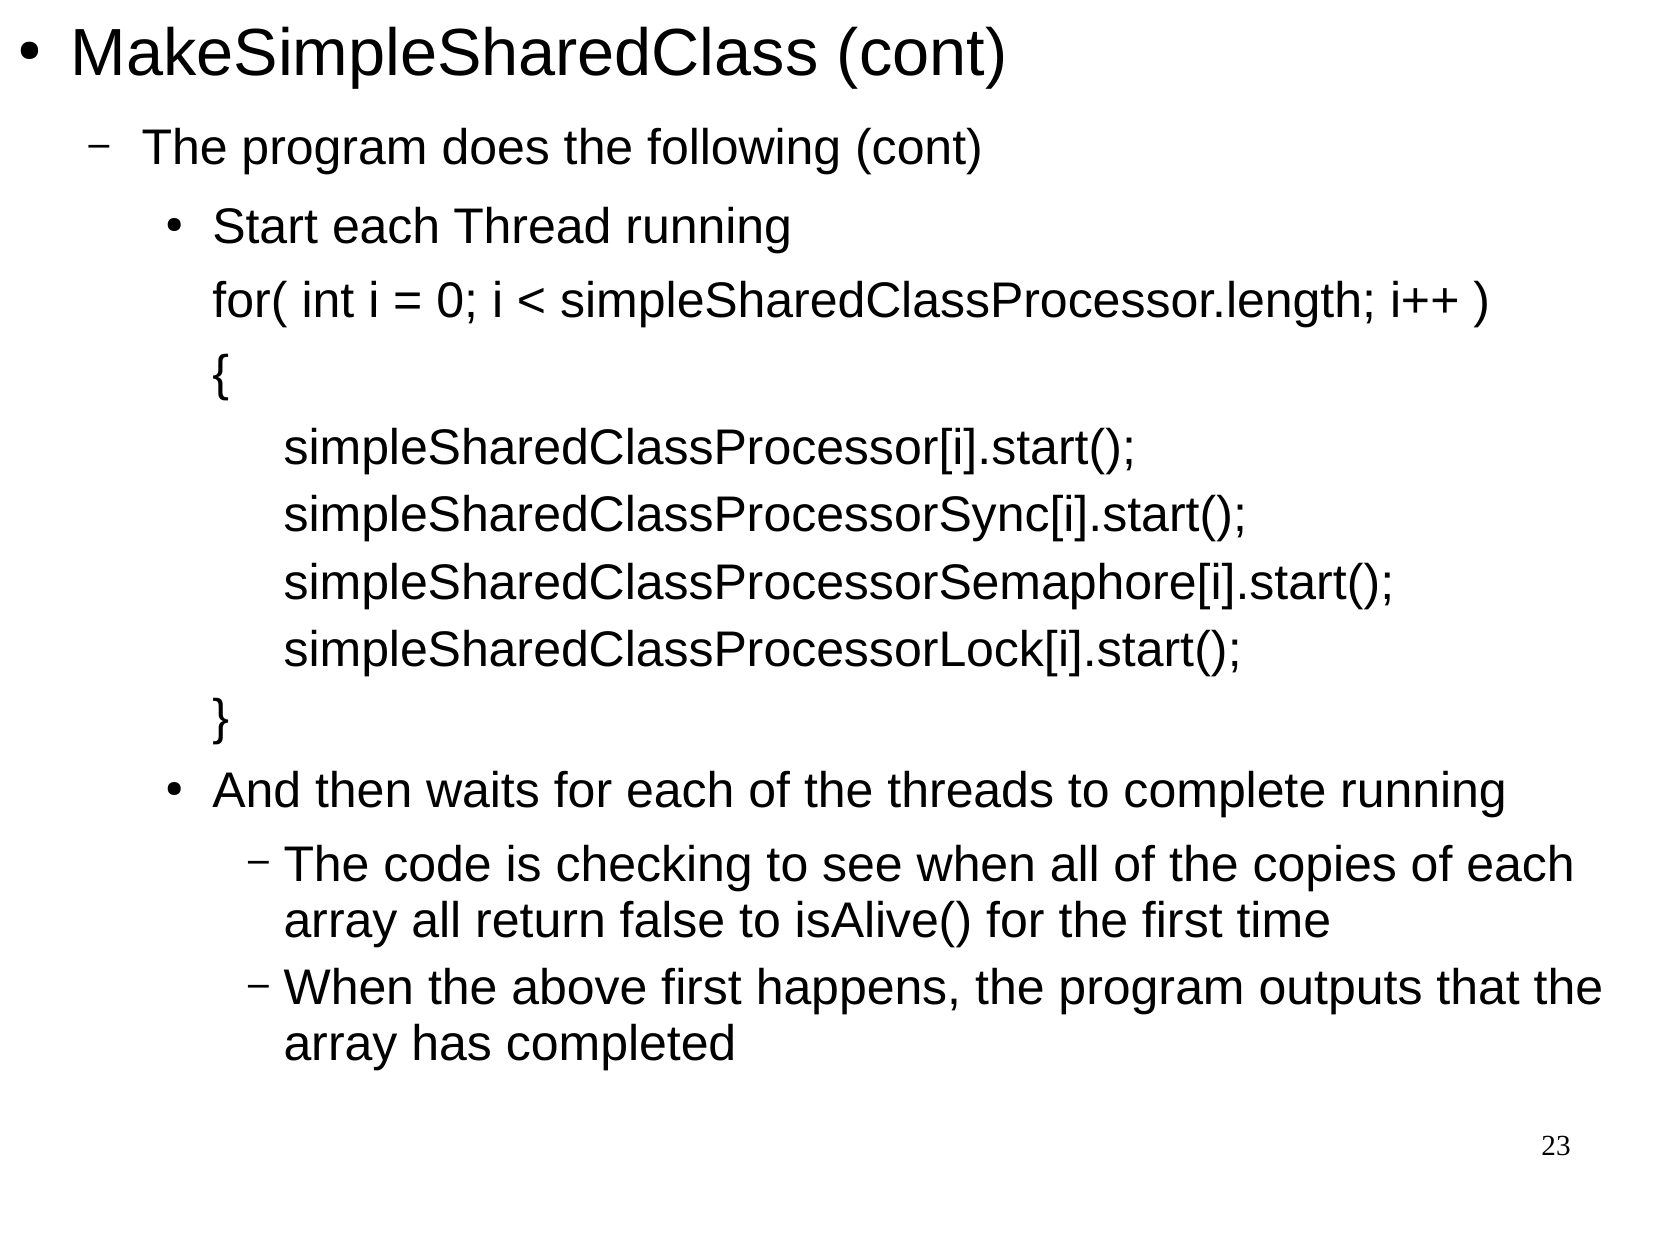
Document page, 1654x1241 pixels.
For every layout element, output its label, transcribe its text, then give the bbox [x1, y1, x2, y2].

list MakeSimpleSharedClass (cont) The program does the following (cont) Start each Thread running for( int i = 0; i < simpleSharedClassProcessor.length; i++ ) { simpleSharedClassProcessor[i].start(); simpleSharedClassProcessorSync[i].start(); simpleSharedClassProcessorSemaphore[i].start(); simpleSharedClassProcessorLock[i].start(); } And then waits for each of the threads to complete running The code is checking to see when all of the copies of each array all return false to isAlive() for the first time When the above first happens, the program outputs that the array has completed [0, 15, 1654, 1239]
